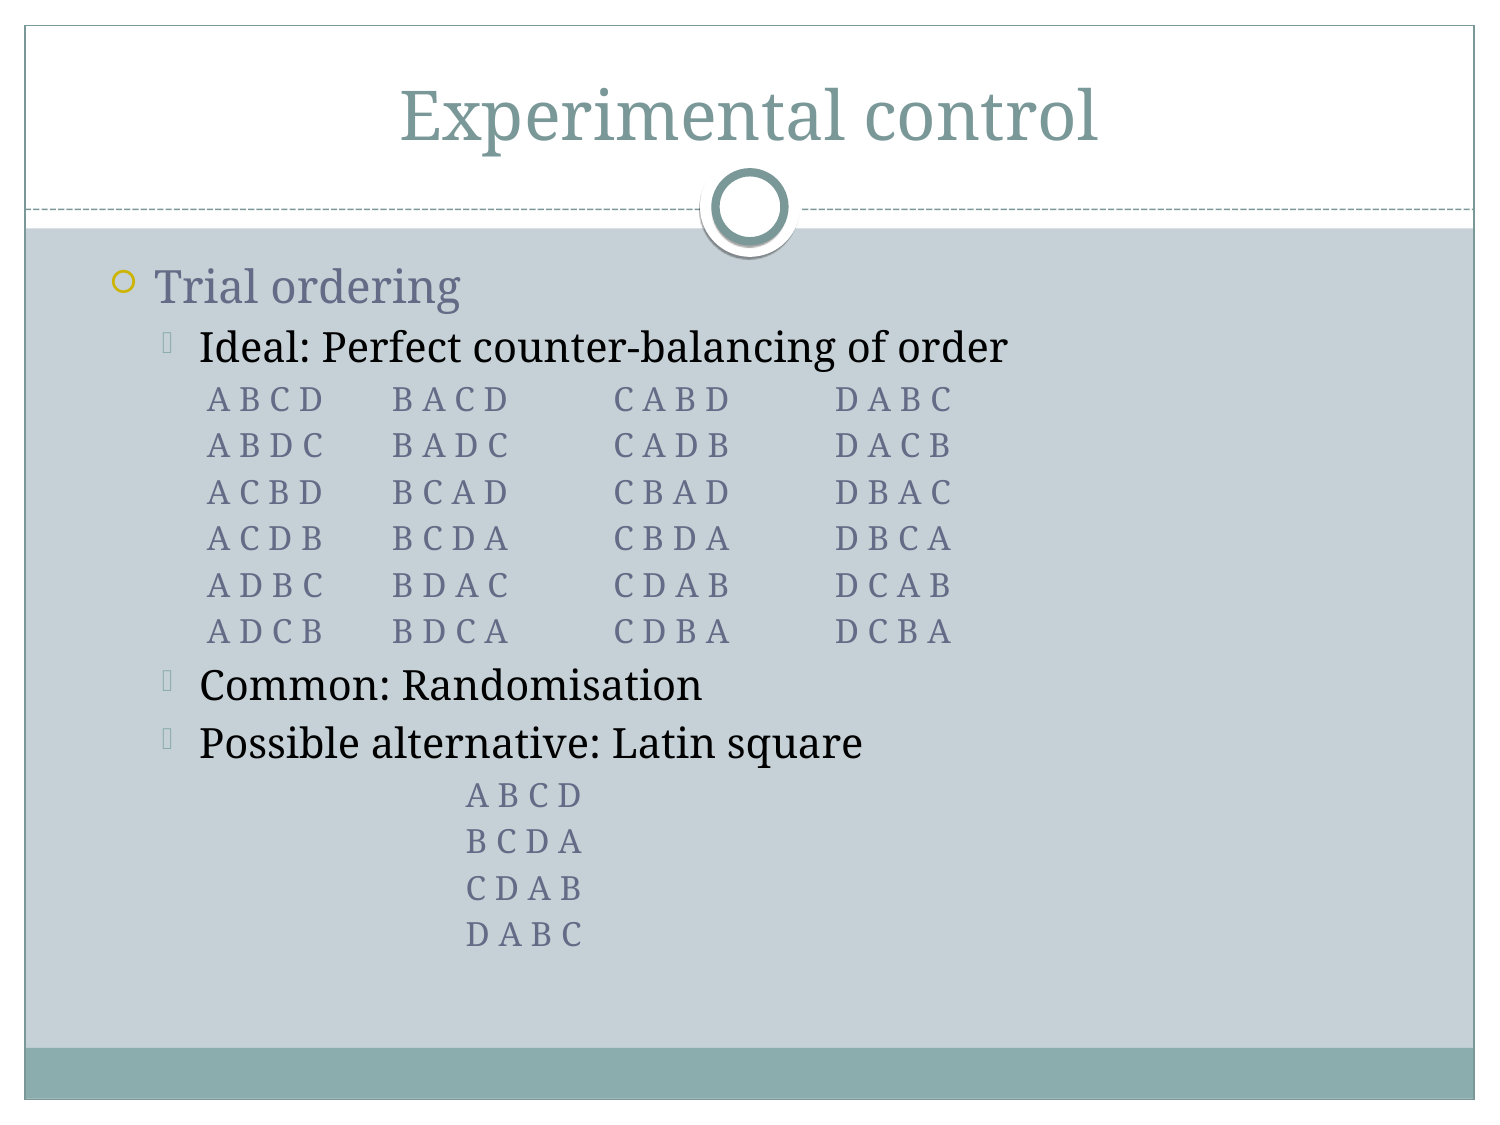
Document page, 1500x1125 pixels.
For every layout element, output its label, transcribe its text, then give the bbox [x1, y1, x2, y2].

title Experimental control [49, 37, 1450, 162]
list Trial ordering Ideal: Perfect counter-balancing of order A B C D B A C D C A B D D A B C A B D C B A D C C A D B D A C B A C B D B C A D C B A D D B A C A C D B B C D A C B D A D B C A A D B C B D A C C D A B D C A B A D C B B D C A C D B A D C B A Common: Randomisation Possible alternative: Latin square A B C D B C D A C D A B D A B C [49, 250, 1445, 1001]
